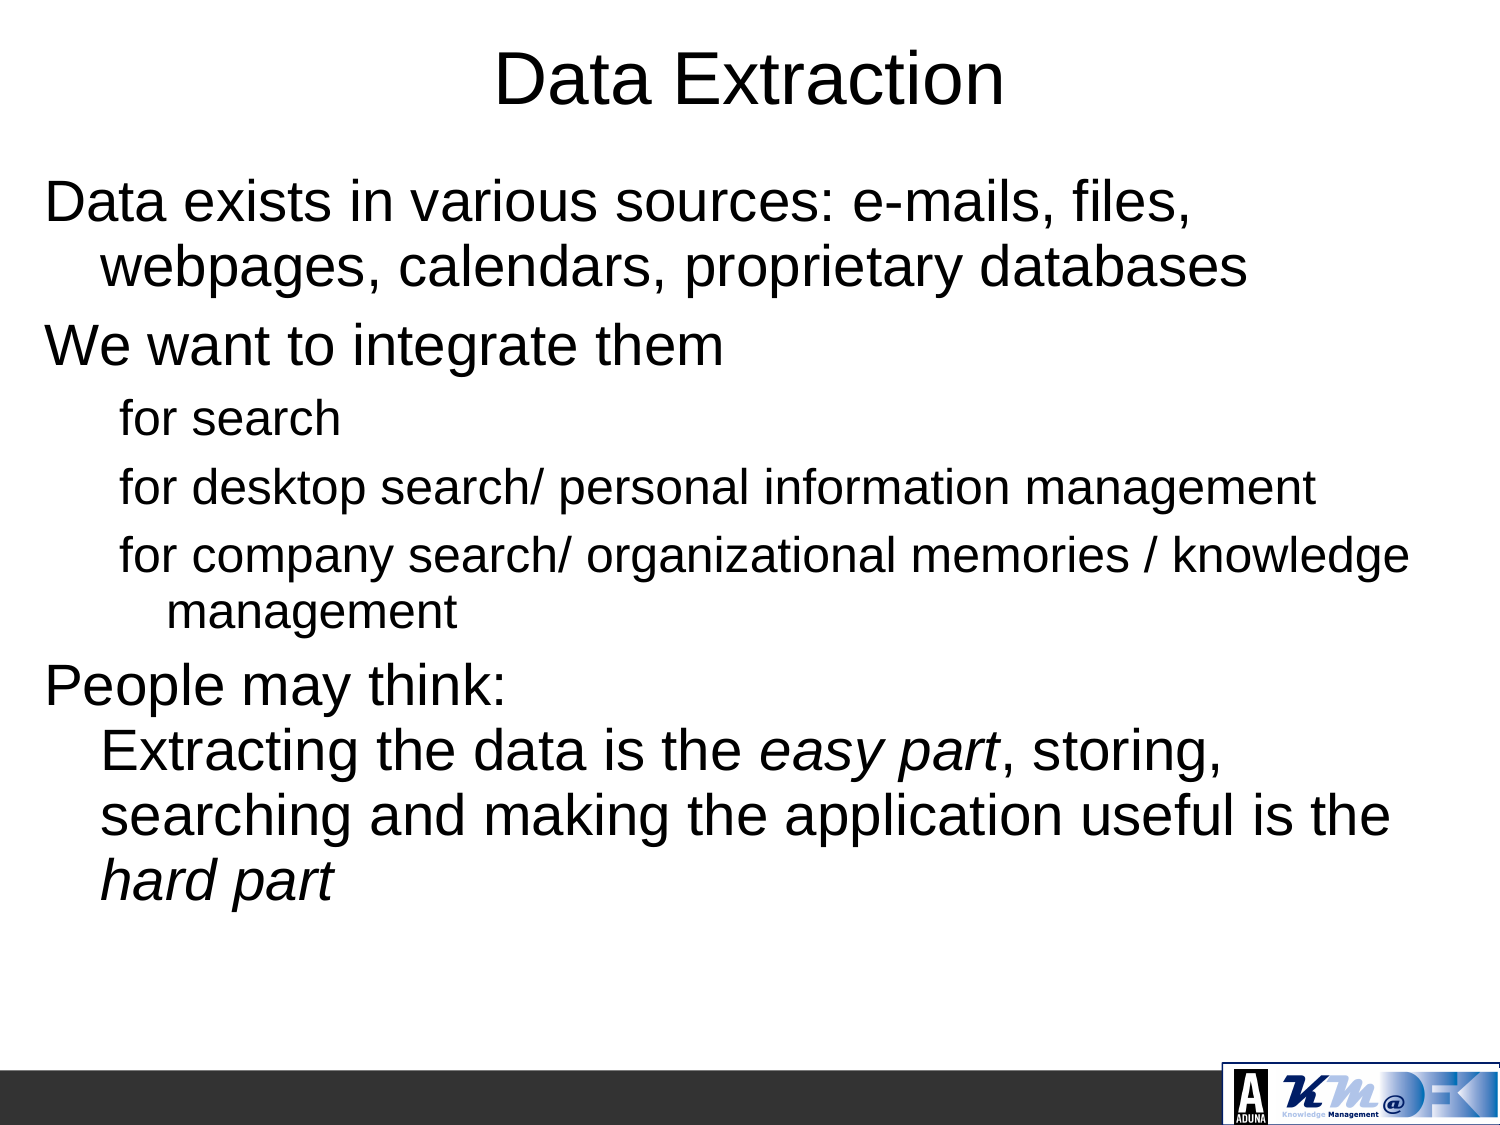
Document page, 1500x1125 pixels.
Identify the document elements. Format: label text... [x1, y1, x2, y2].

picture [1276, 1068, 1500, 1124]
list Data exists in various sources: e-mails, files, webpages, calendars, proprietary databases We want to integrate them for search for desktop search/ personal information management for company search/ organizational memories / knowledge management People may think: Extracting the data is the easy part, storing, searching and making the application useful is the hard part [29, 160, 1471, 1047]
picture [1234, 1069, 1268, 1125]
title Data Extraction [29, 19, 1471, 138]
